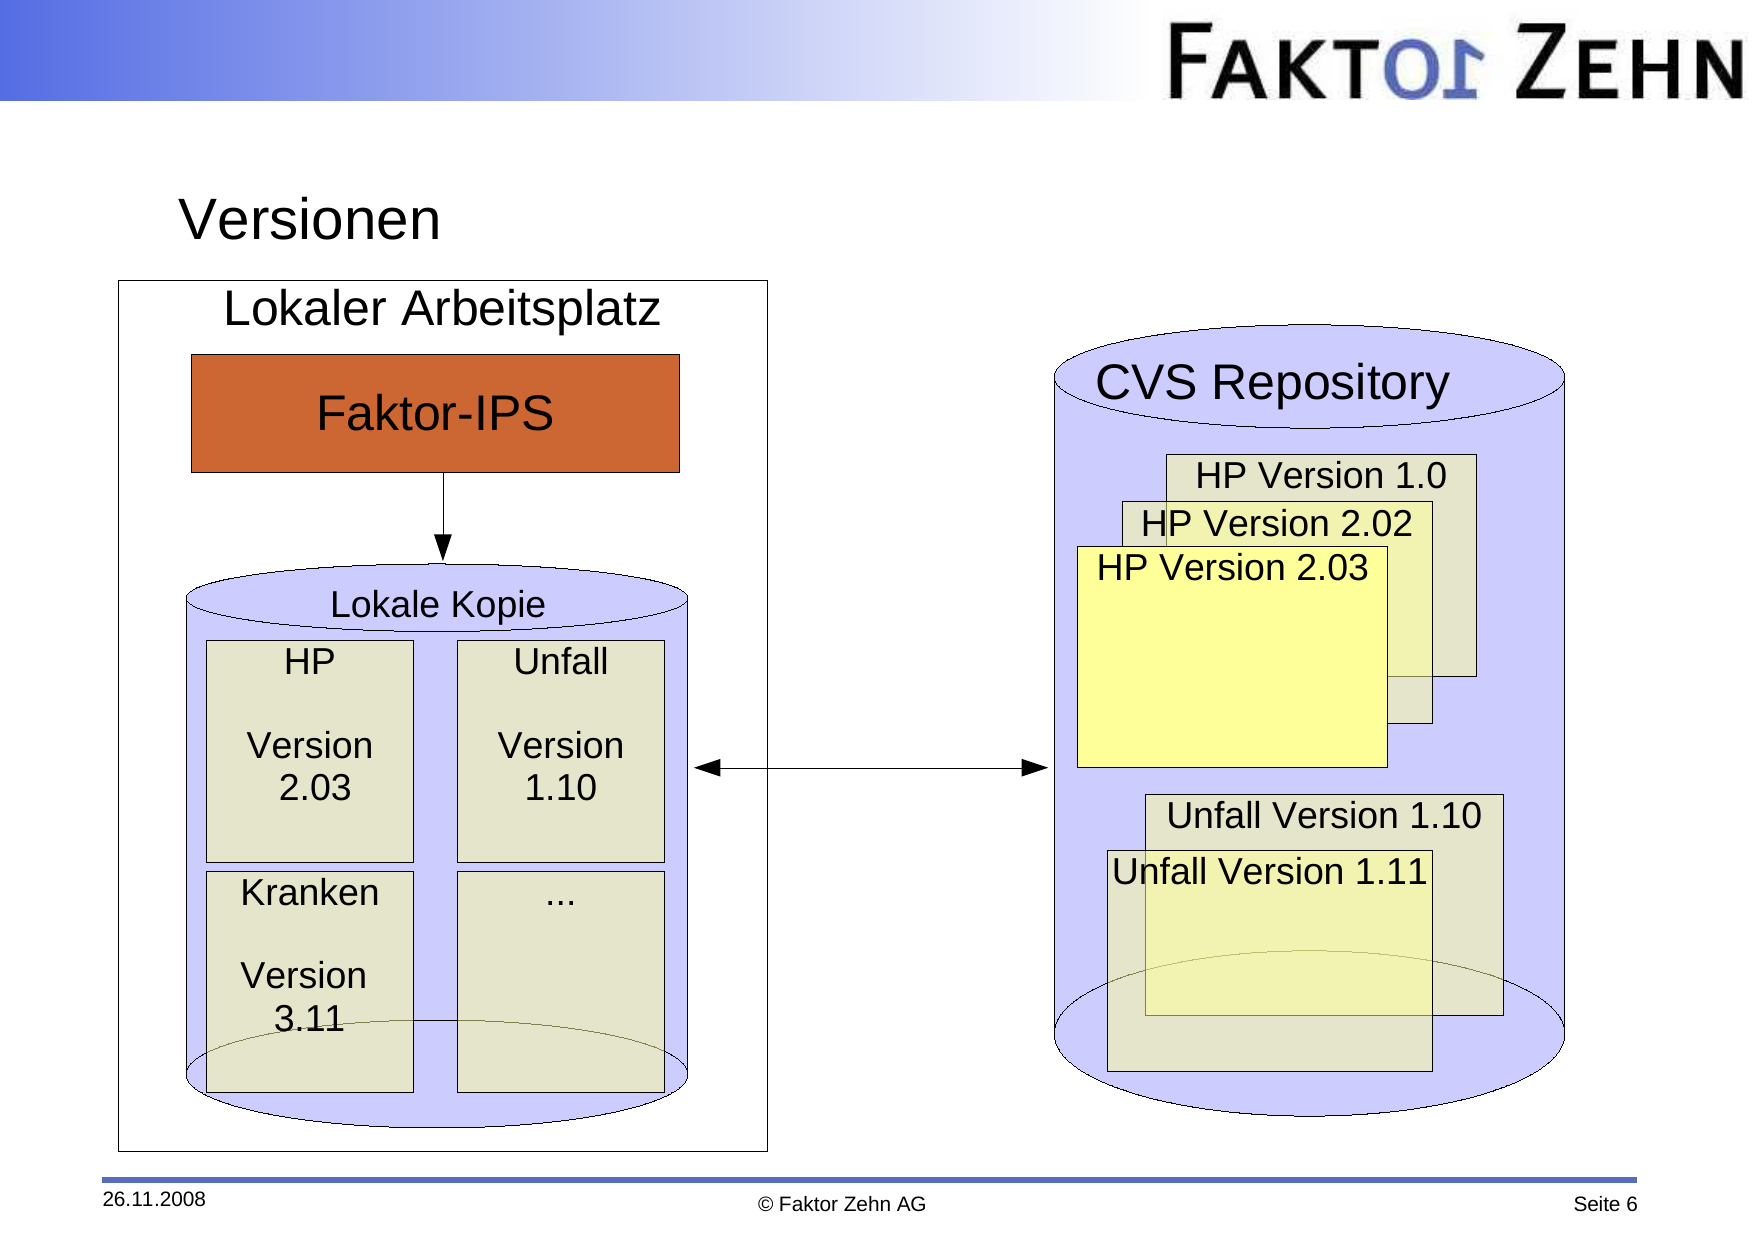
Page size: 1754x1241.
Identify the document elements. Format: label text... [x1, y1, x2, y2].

text_box HP Version 1.0 [1166, 454, 1477, 677]
picture [1162, 7, 1752, 100]
text_box Lokaler Arbeitsplatz [118, 280, 768, 1152]
text_box CVS Repository [1095, 354, 1465, 411]
text_box Lokale Kopie [330, 583, 547, 626]
text_box [1054, 324, 1565, 1117]
text_box Unfall Version 1.10 [457, 640, 665, 863]
text_box Unfall Version 1.11 [1107, 850, 1433, 1072]
text_box HP Version 2.03 [206, 640, 414, 863]
title Versionen [179, 142, 1576, 296]
text_box Kranken Version 3.11 [206, 871, 414, 1093]
text_box HP Version 2.02 [1122, 501, 1433, 724]
text_box HP Version 2.03 [1077, 546, 1388, 768]
text_box Unfall Version 1.10 [1145, 794, 1504, 1016]
text_box ... [457, 871, 665, 1093]
